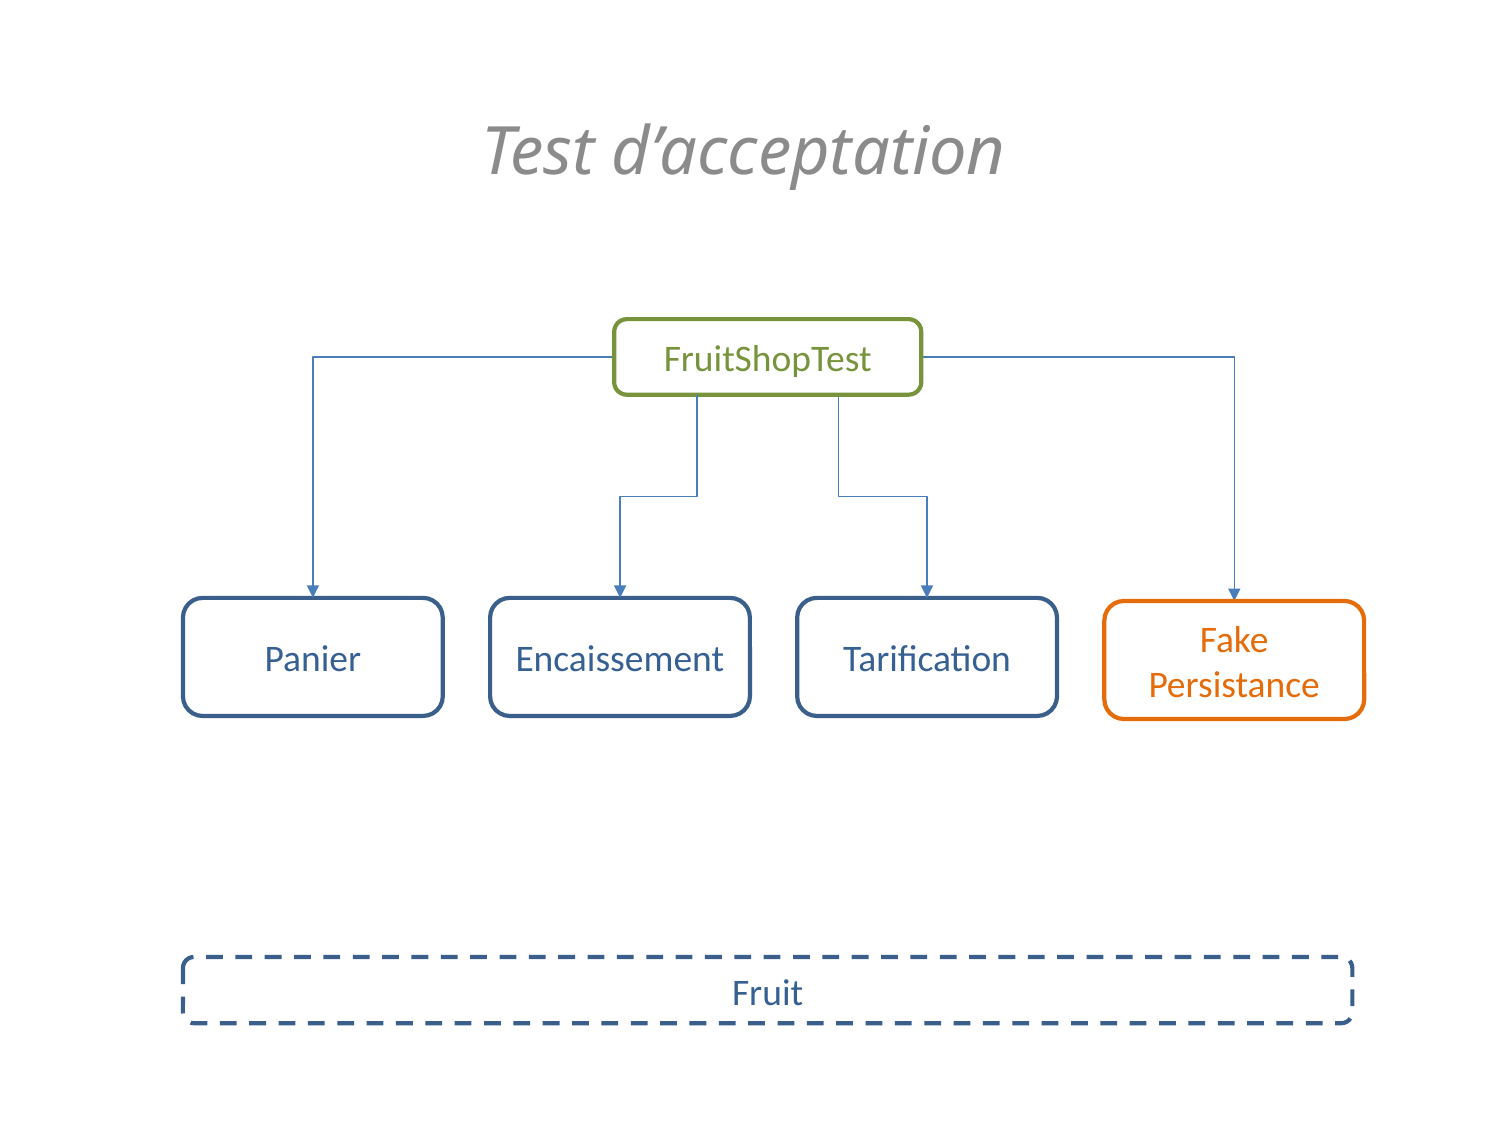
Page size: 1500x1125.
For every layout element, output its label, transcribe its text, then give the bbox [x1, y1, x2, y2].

text_box Test d’acceptation [41, 100, 1447, 196]
text_box Fake Persistance [1104, 600, 1365, 720]
text_box Encaissement [490, 597, 750, 716]
text_box Fruit [182, 956, 1353, 1024]
text_box Tarification [797, 597, 1058, 716]
text_box FruitShopTest [614, 319, 922, 395]
text_box Panier [182, 597, 443, 716]
